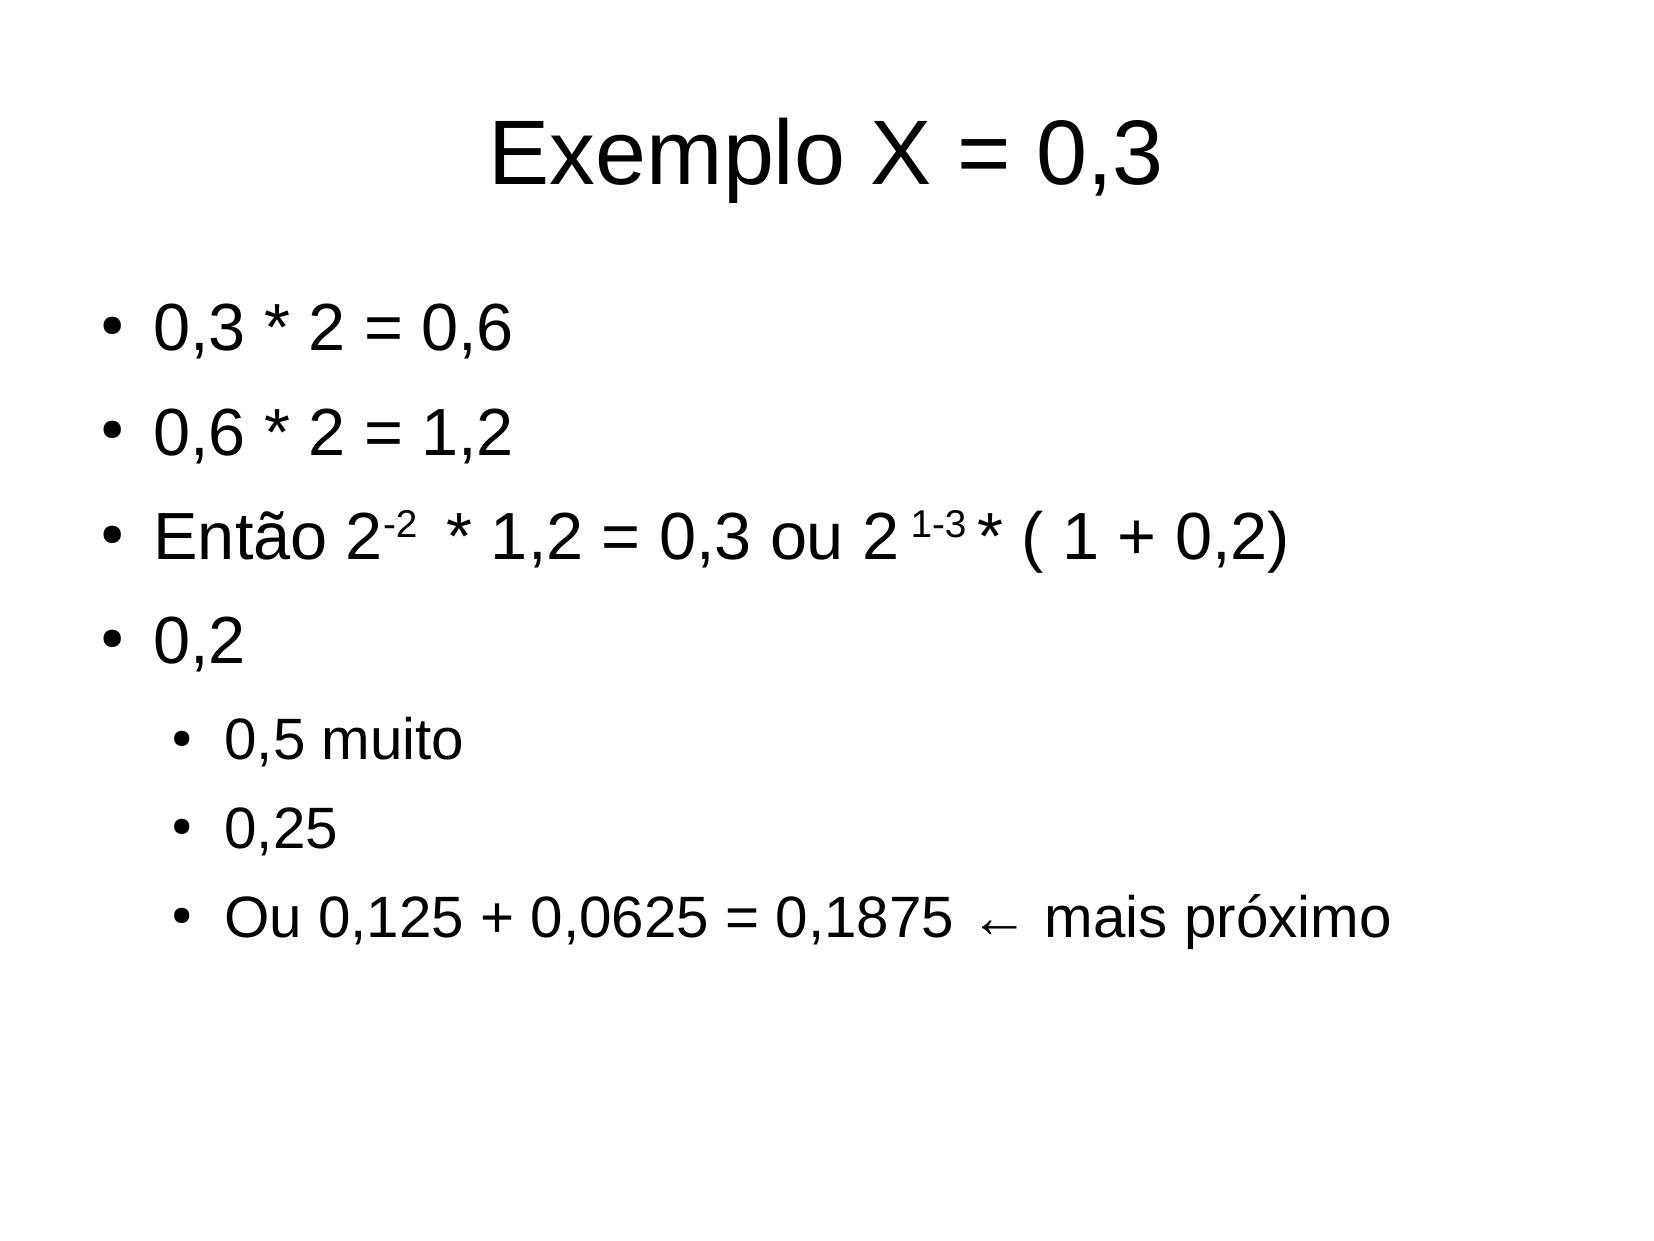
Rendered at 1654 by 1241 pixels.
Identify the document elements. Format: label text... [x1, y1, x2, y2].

title Exemplo X = 0,3 [82, 56, 1571, 250]
list 0,3 * 2 = 0,6 0,6 * 2 = 1,2 Então 2-2 * 1,2 = 0,3 ou 2 1-3 * ( 1 + 0,2) 0,2 0,5 muito 0,25 Ou 0,125 + 0,0625 = 0,1875 ← mais próximo [82, 290, 1571, 1094]
